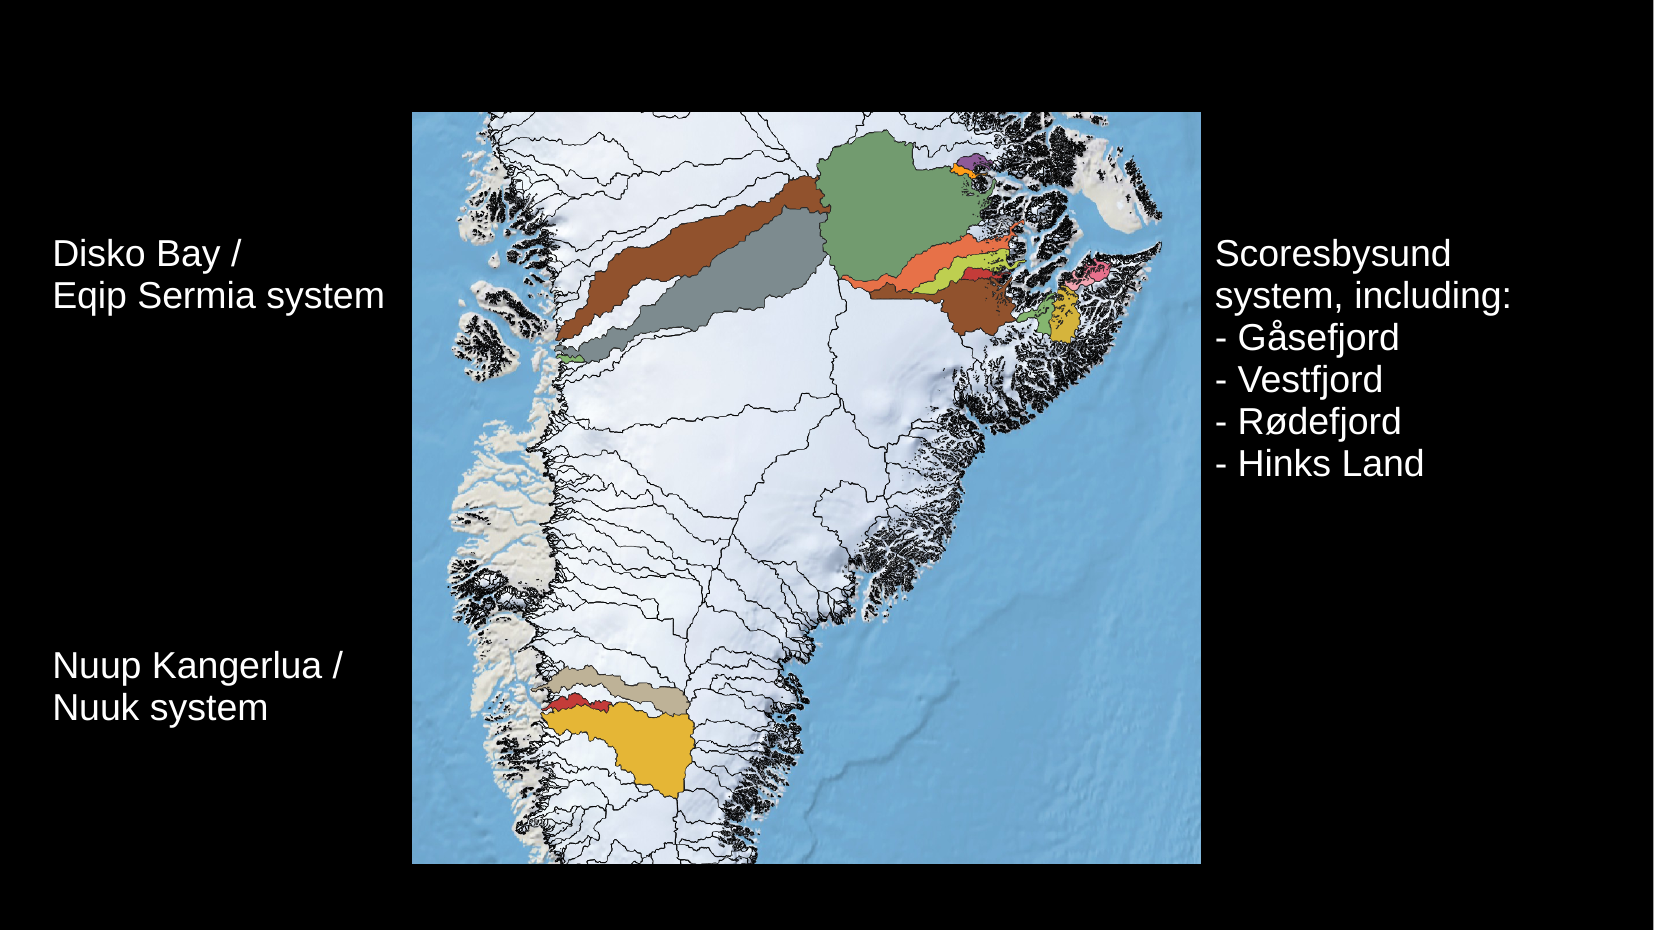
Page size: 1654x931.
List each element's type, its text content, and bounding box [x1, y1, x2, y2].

text_box Nuup Kangerlua / Nuuk system [37, 637, 413, 779]
picture [412, 112, 1201, 864]
text_box Scoresbysund system, including: - Gåsefjord - Vestfjord - Rødefjord - Hinks Land [1200, 225, 1576, 492]
text_box Disko Bay / Eqip Sermia system [37, 225, 413, 366]
